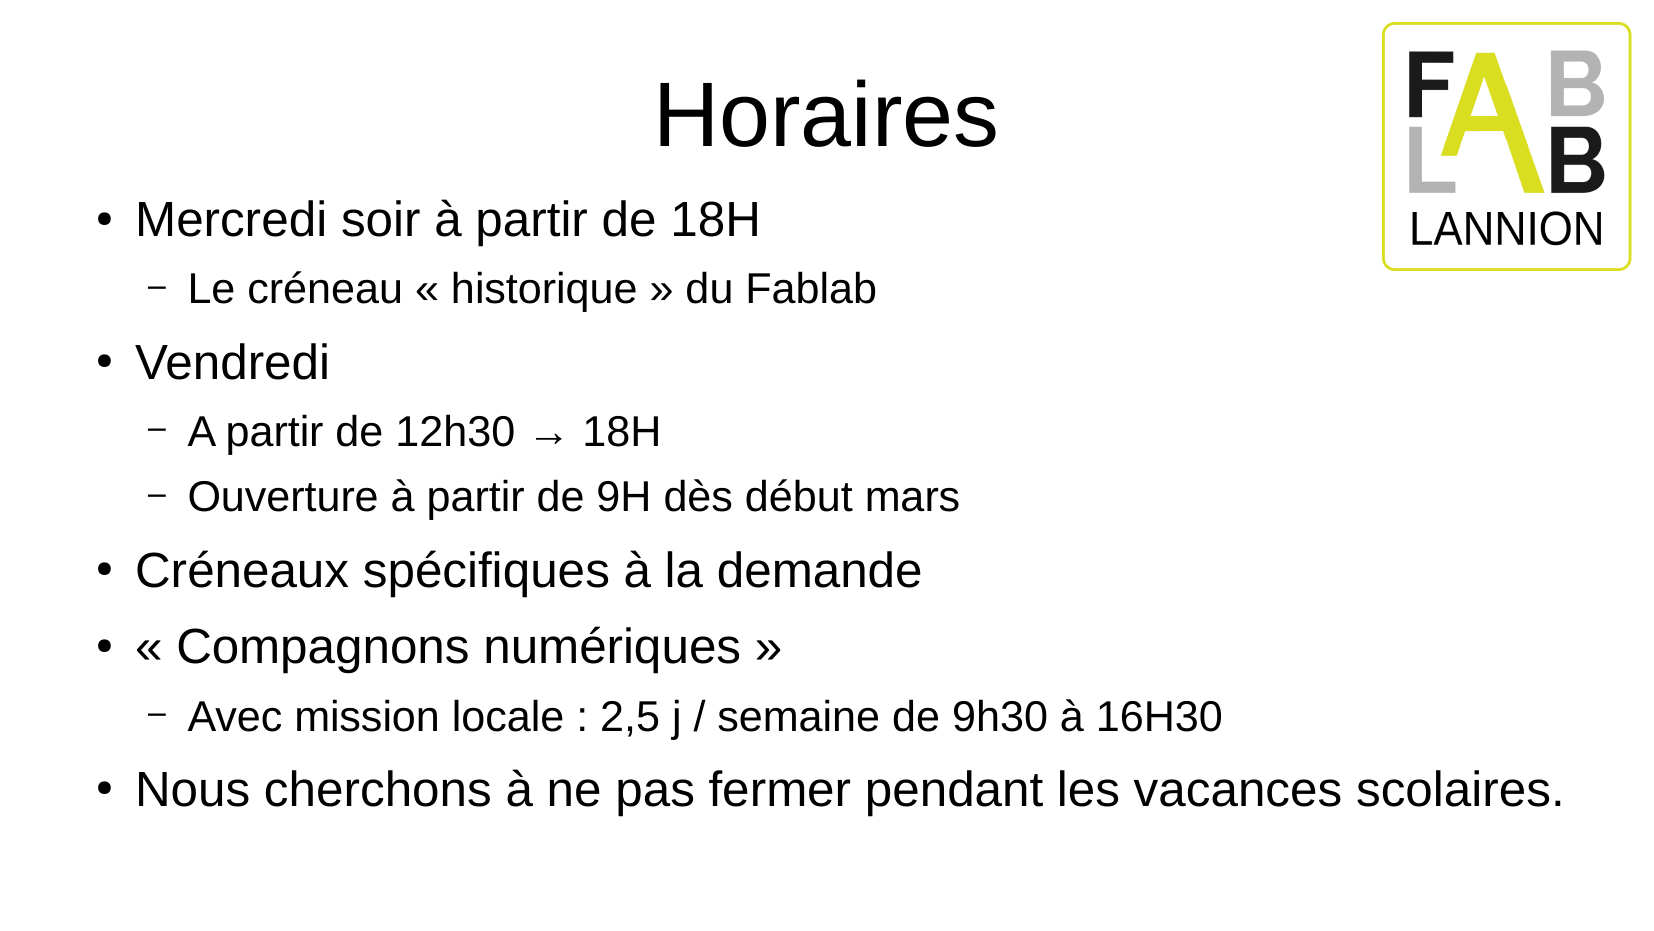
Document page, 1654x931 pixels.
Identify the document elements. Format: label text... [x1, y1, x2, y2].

title Horaires [82, 37, 1381, 192]
list Mercredi soir à partir de 18H Le créneau « historique » du Fablab Vendredi A partir de 12h30 → 18H Ouverture à partir de 9H dès début mars Créneaux spécifiques à la demande « Compagnons numériques » Avec mission locale : 2,5 j / semaine de 9h30 à 16H30 Nous cherchons à ne pas fermer pendant les vacances scolaires. [82, 192, 1571, 875]
picture [1381, 21, 1632, 272]
